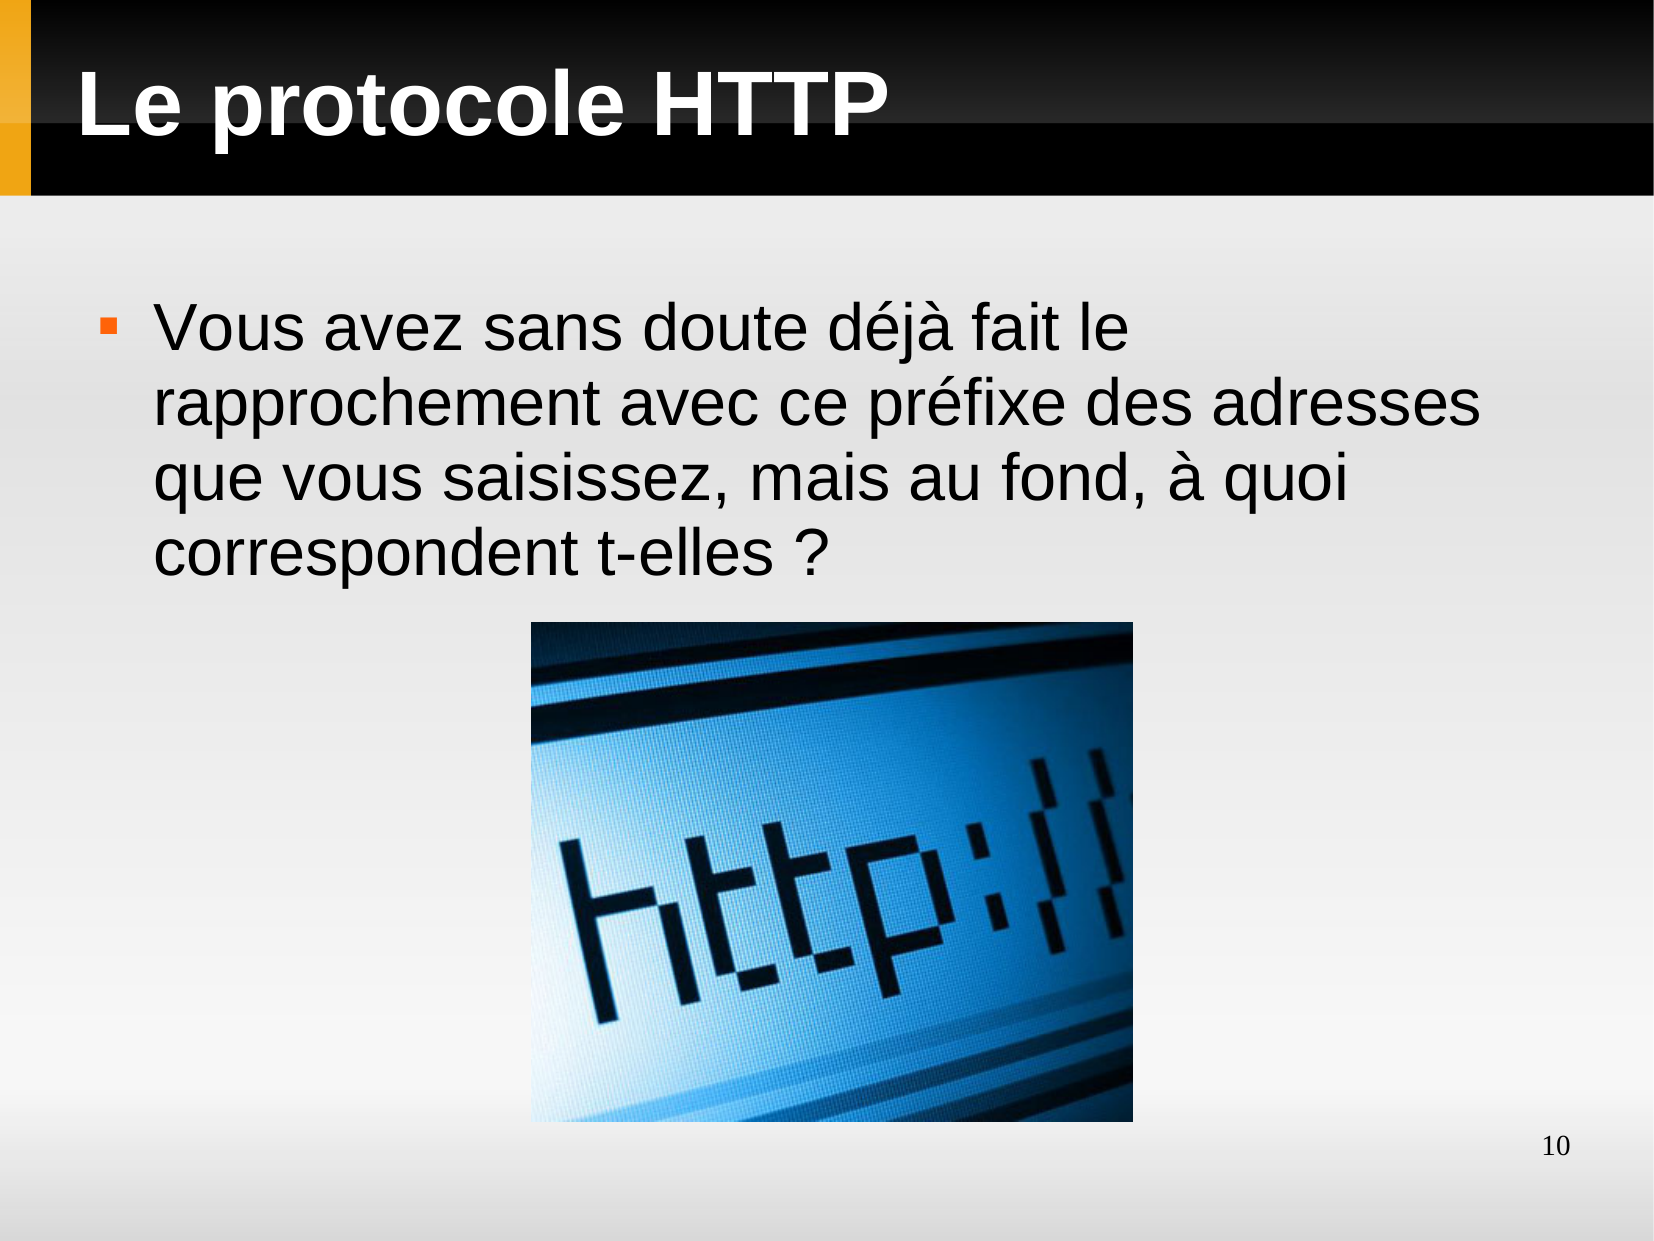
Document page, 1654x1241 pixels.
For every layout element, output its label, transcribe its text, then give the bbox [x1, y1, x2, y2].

title Le protocole HTTP [76, 0, 1565, 208]
picture [0, 0, 1654, 1241]
list Vous avez sans doute déjà fait le rapprochement avec ce préfixe des adresses que vous saisissez, mais au fond, à quoi correspondent t-elles ? [82, 290, 1571, 1109]
